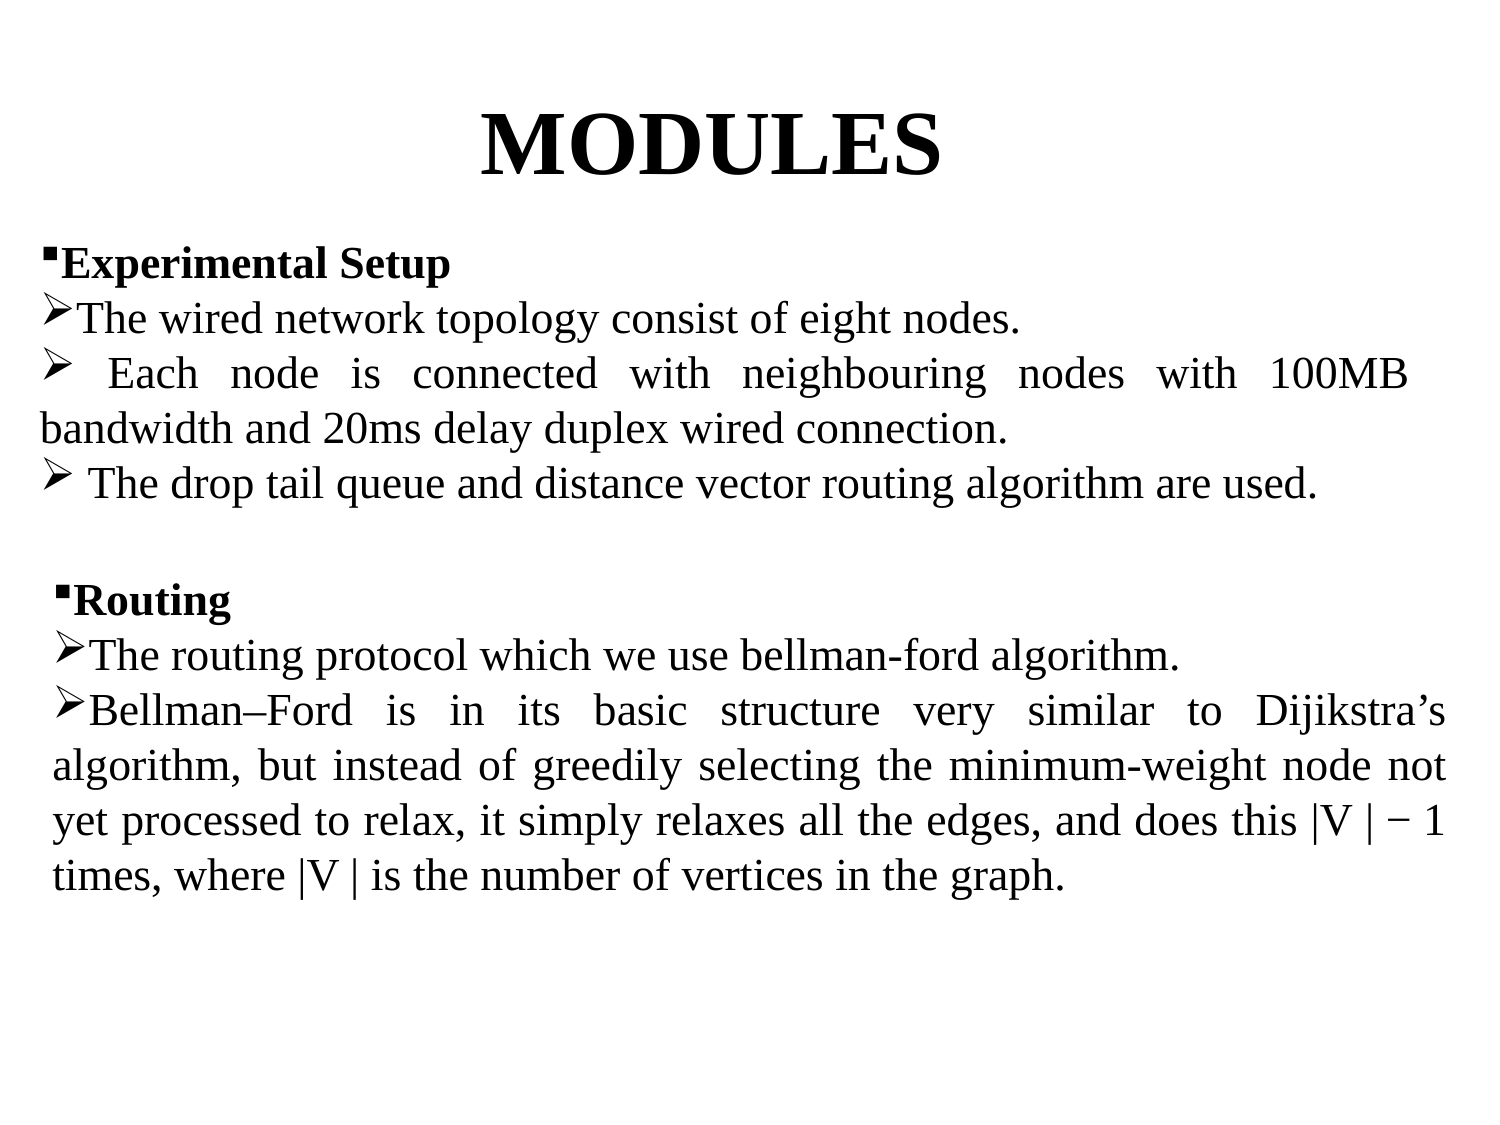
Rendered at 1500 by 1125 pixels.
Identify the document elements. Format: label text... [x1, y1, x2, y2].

text_box Experimental Setup The wired network topology consist of eight nodes. Each node is connected with neighbouring nodes with 100MB bandwidth and 20ms delay duplex wired connection. The drop tail queue and distance vector routing algorithm are used. [24, 224, 1425, 515]
title MODULES [37, 50, 1388, 224]
text_box Routing The routing protocol which we use bellman-ford algorithm. Bellman–Ford is in its basic structure very similar to Dijikstra’s algorithm, but instead of greedily selecting the minimum-weight node not yet processed to relax, it simply relaxes all the edges, and does this |V | − 1 times, where |V | is the number of vertices in the graph. [37, 562, 1463, 908]
